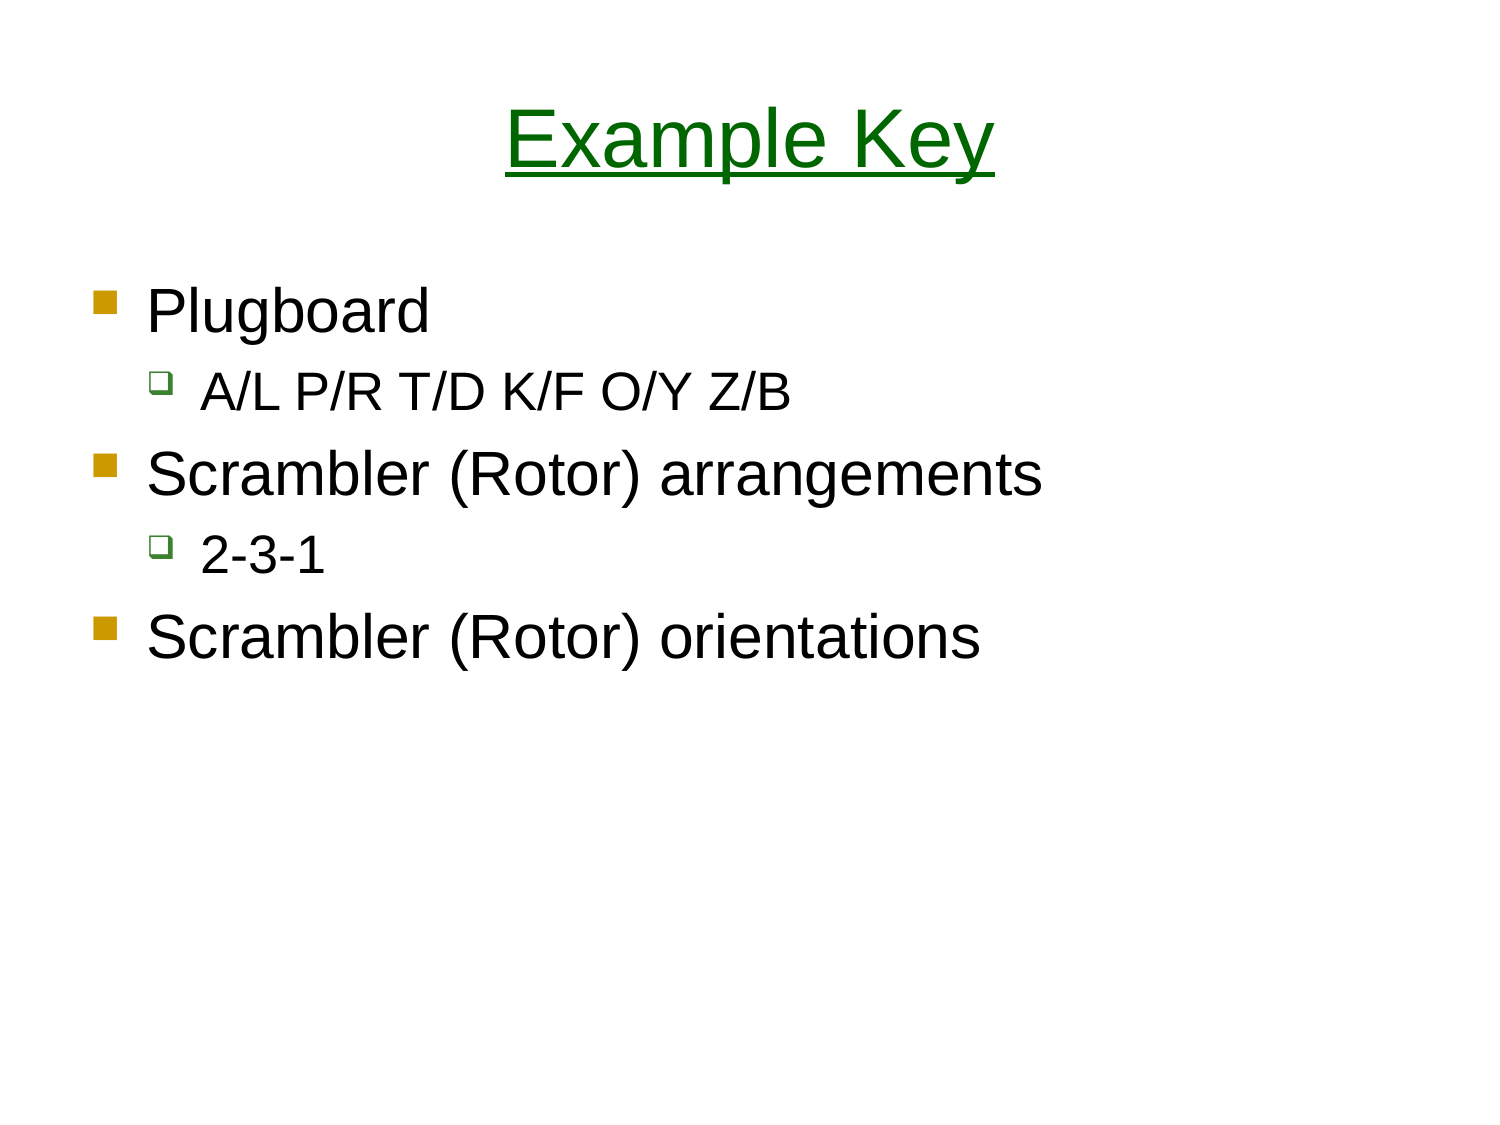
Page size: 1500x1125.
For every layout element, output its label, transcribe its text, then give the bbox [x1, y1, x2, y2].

title Example Key [75, 88, 1425, 190]
list Plugboard A/L P/R T/D K/F O/Y Z/B Scrambler (Rotor) arrangements 2-3-1 Scrambler (Rotor) orientations [75, 262, 1425, 1006]
